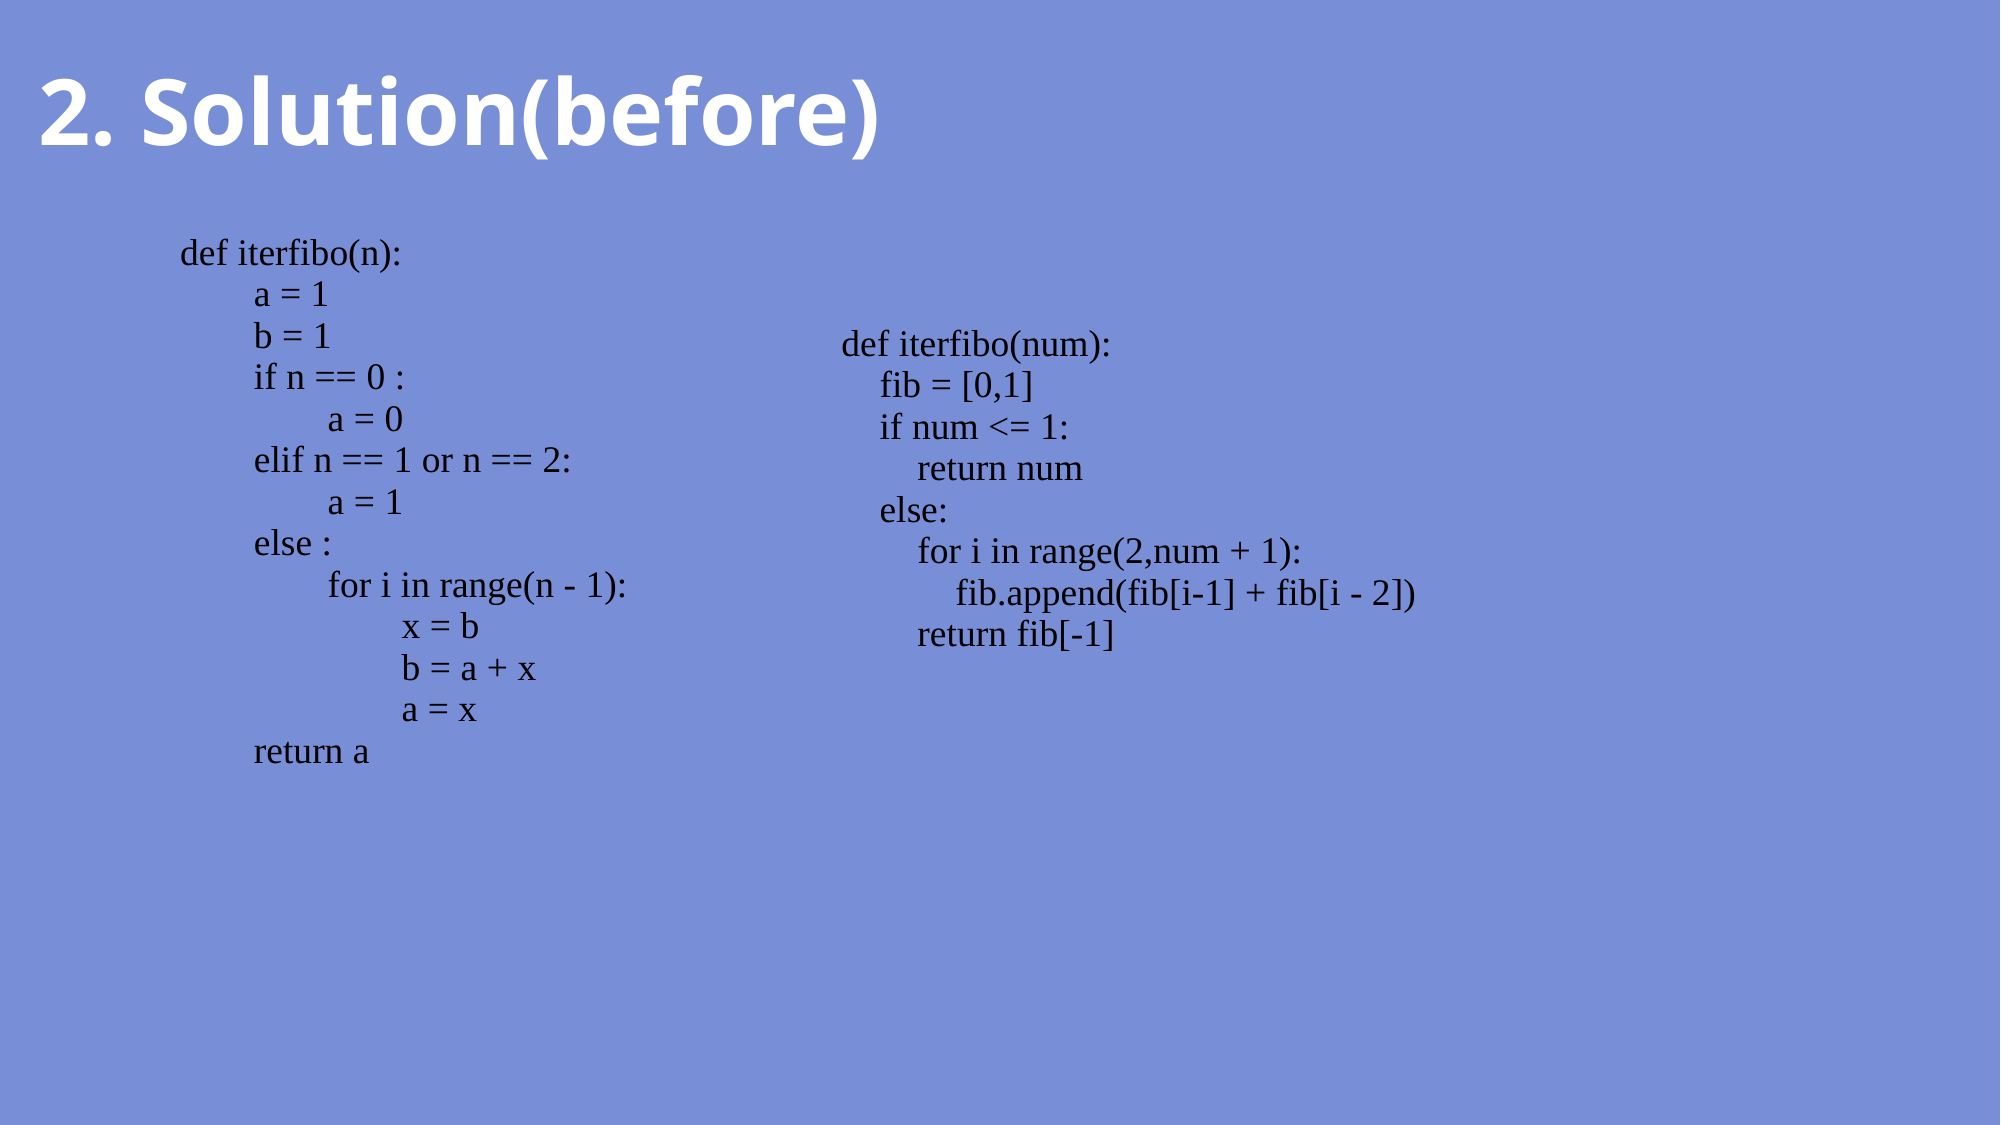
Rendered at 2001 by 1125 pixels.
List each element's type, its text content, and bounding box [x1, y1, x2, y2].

text_box 2. Solution(before) [23, 7, 1748, 225]
text_box def iterfibo(n): a = 1 b = 1 if n == 0 : a = 0 elif n == 1 or n == 2: a = 1 else : for i in range(n - 1): x = b b = a + x a = x return a [165, 224, 1583, 987]
text_box def iterfibo(num): fib = [0,1] if num <= 1: return num else: for i in range(2,num + 1): fib.append(fib[i-1] + fib[i - 2]) return fib[-1] [826, 315, 1902, 886]
